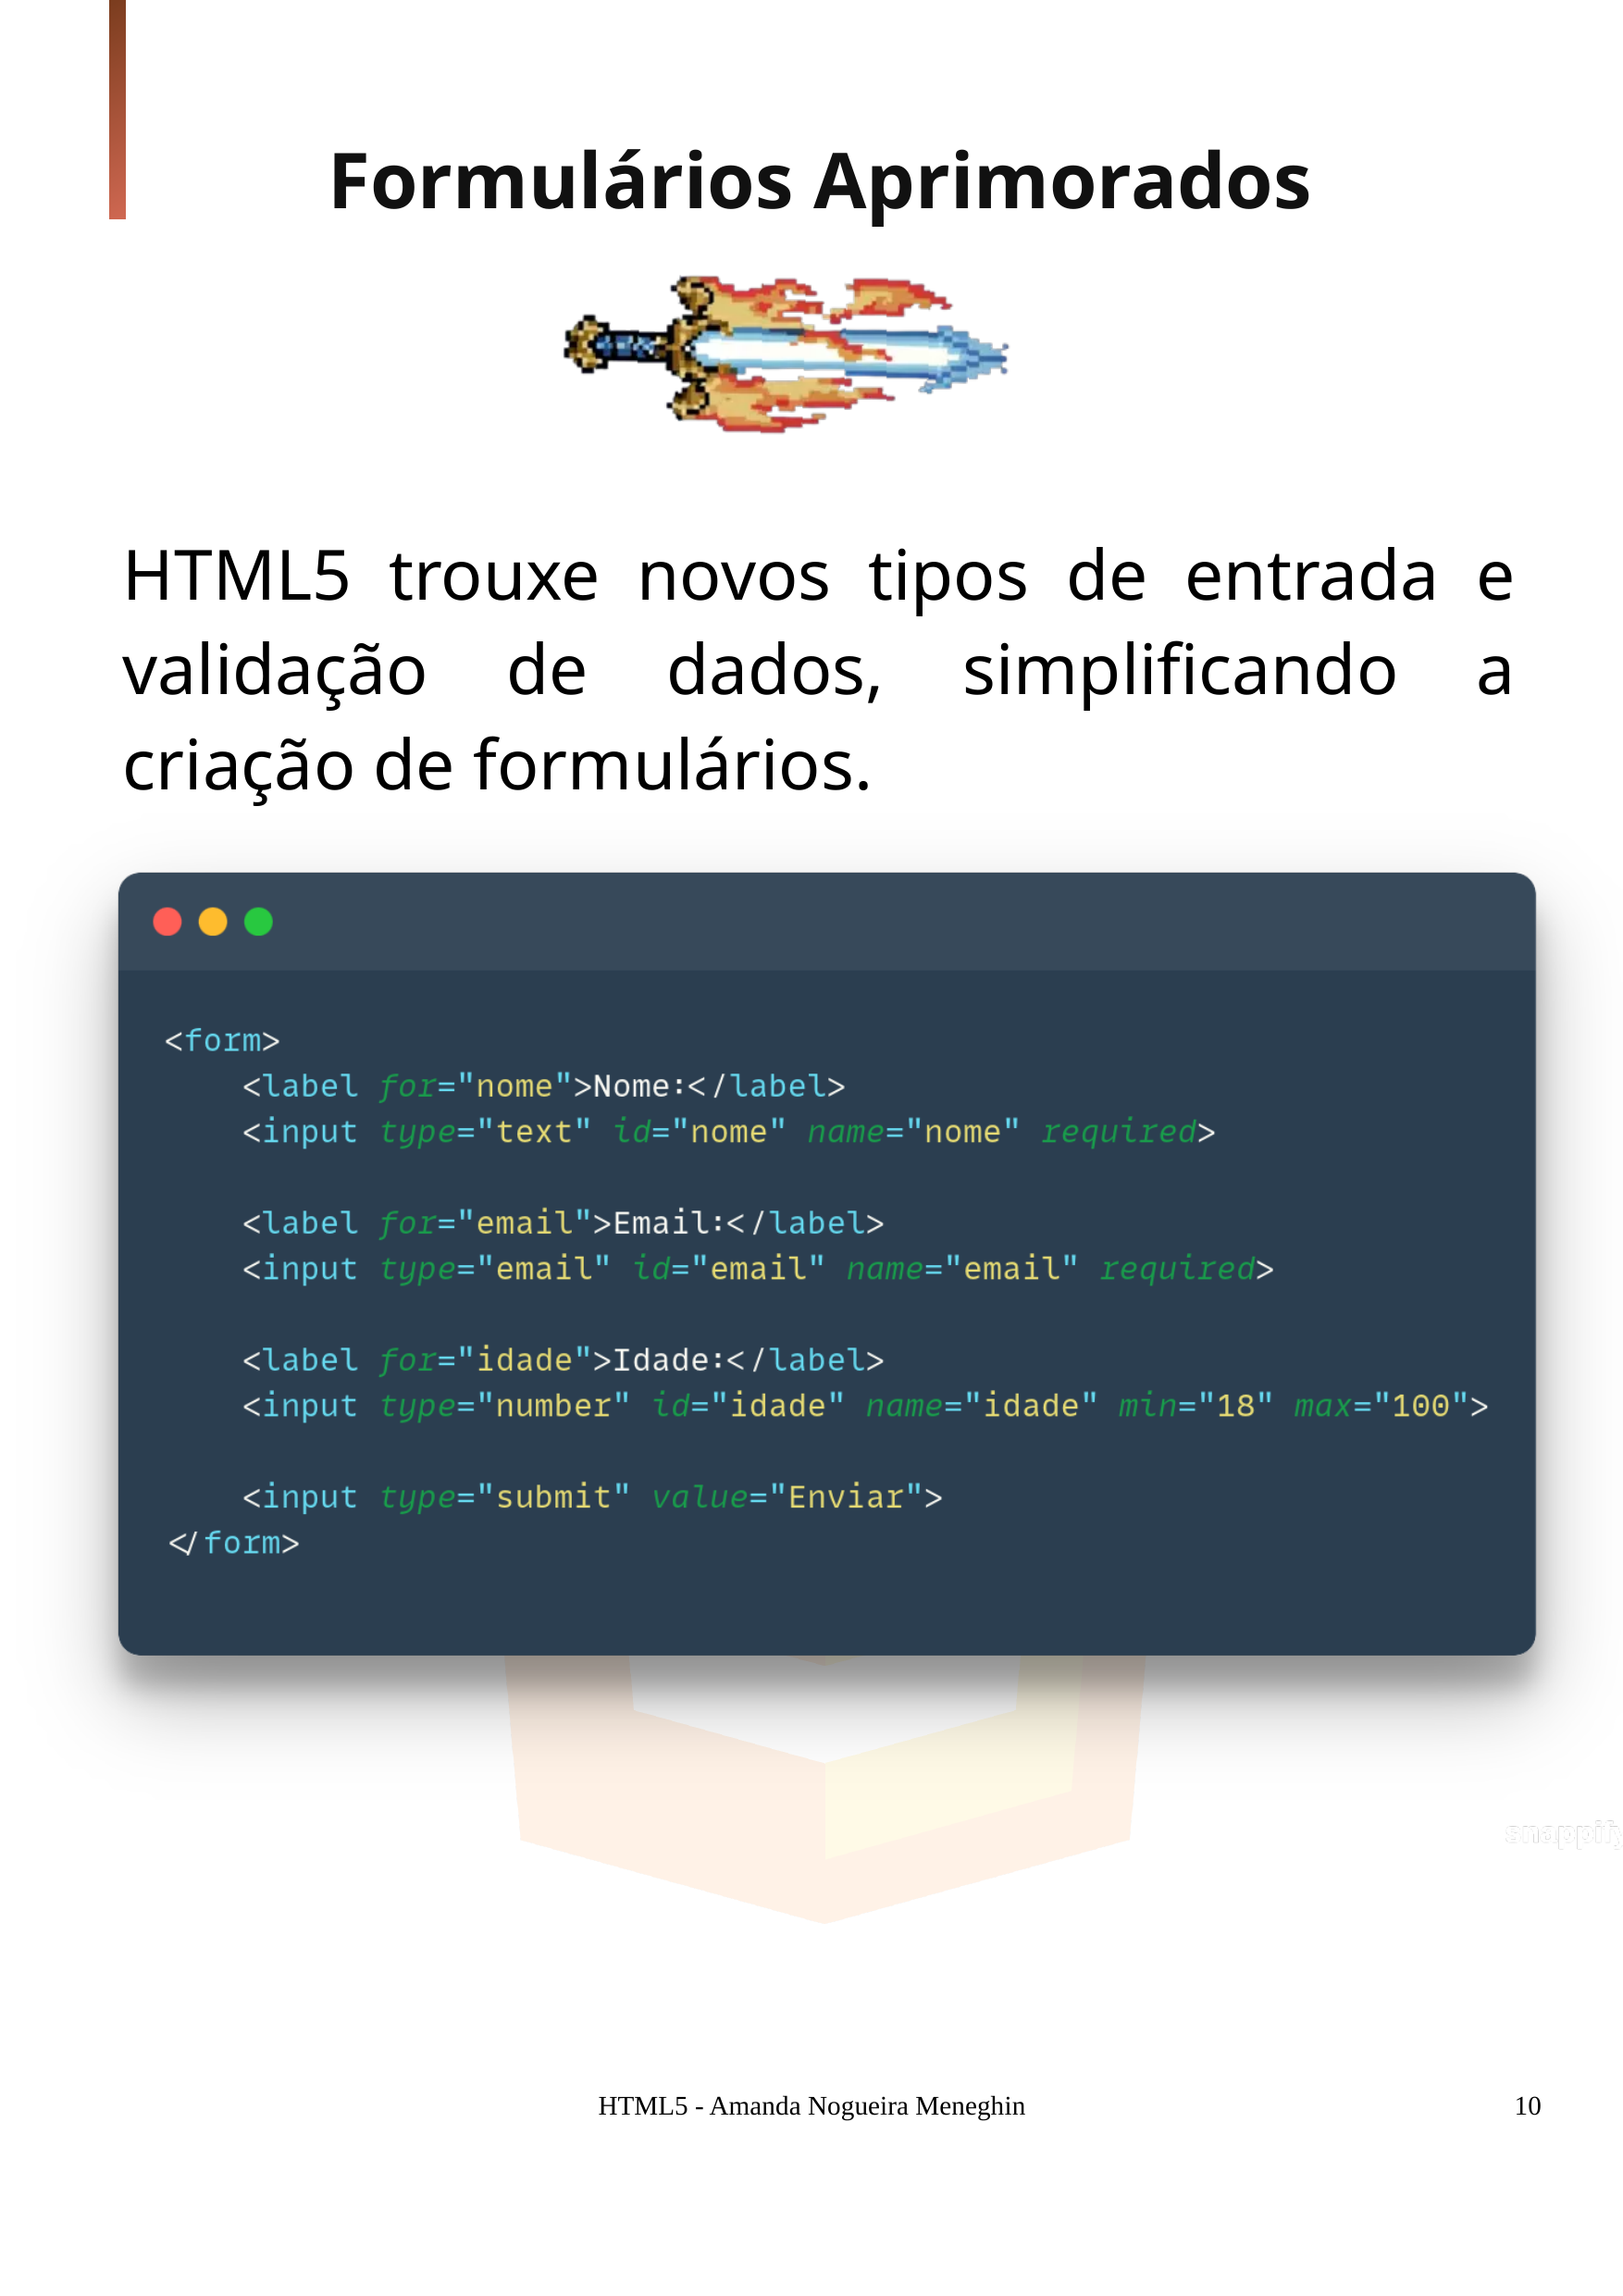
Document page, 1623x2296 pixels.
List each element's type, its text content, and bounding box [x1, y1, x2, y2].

text_box Formulários Aprimorados [218, 81, 537, 277]
text_box [109, 0, 126, 219]
text_box Formulários Aprimorados [549, 81, 1423, 277]
text_box HTML5 trouxe novos tipos de entrada e validação de dados, simplificando a criação de formulários. [109, 546, 1530, 655]
picture [519, 81, 1058, 621]
picture [0, 655, 1623, 1924]
